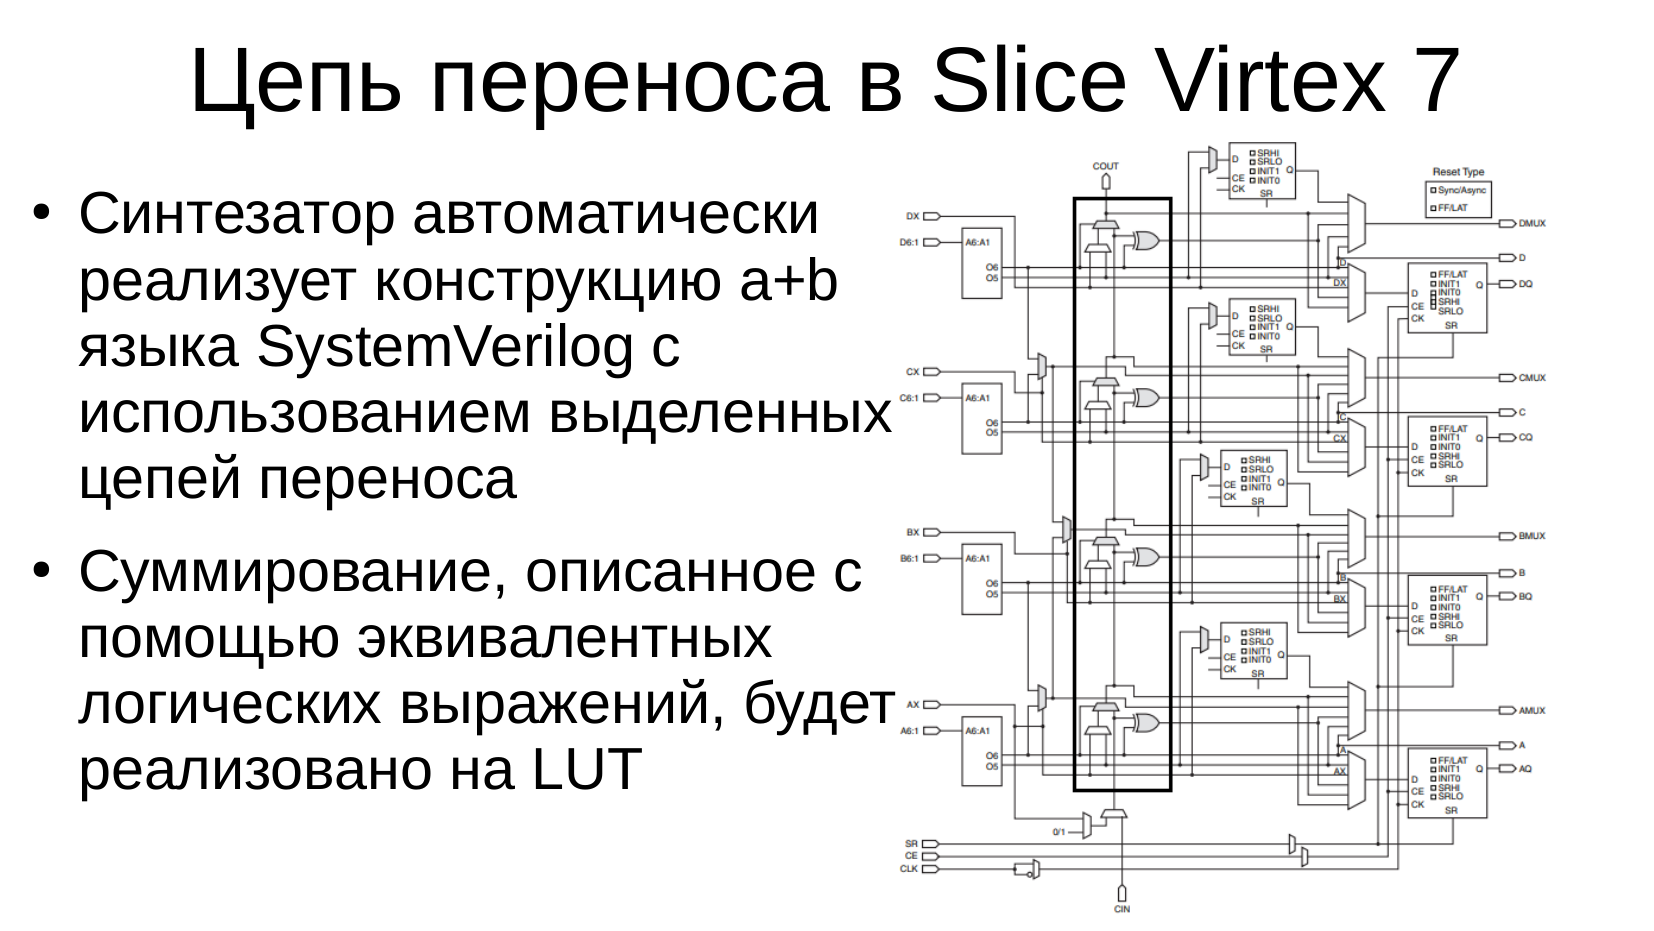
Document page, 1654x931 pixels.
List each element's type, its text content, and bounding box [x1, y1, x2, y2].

list Синтезатор автоматически реализует конструкцию a+b языка SystemVerilog с использованием выделенных цепей переноса Cуммирование, описанное с помощью эквивалентных логических выражений, будет реализовано на LUT [15, 180, 901, 856]
title Цепь переноса в Slice Virtex 7 [82, 1, 1571, 157]
picture [878, 122, 1554, 916]
